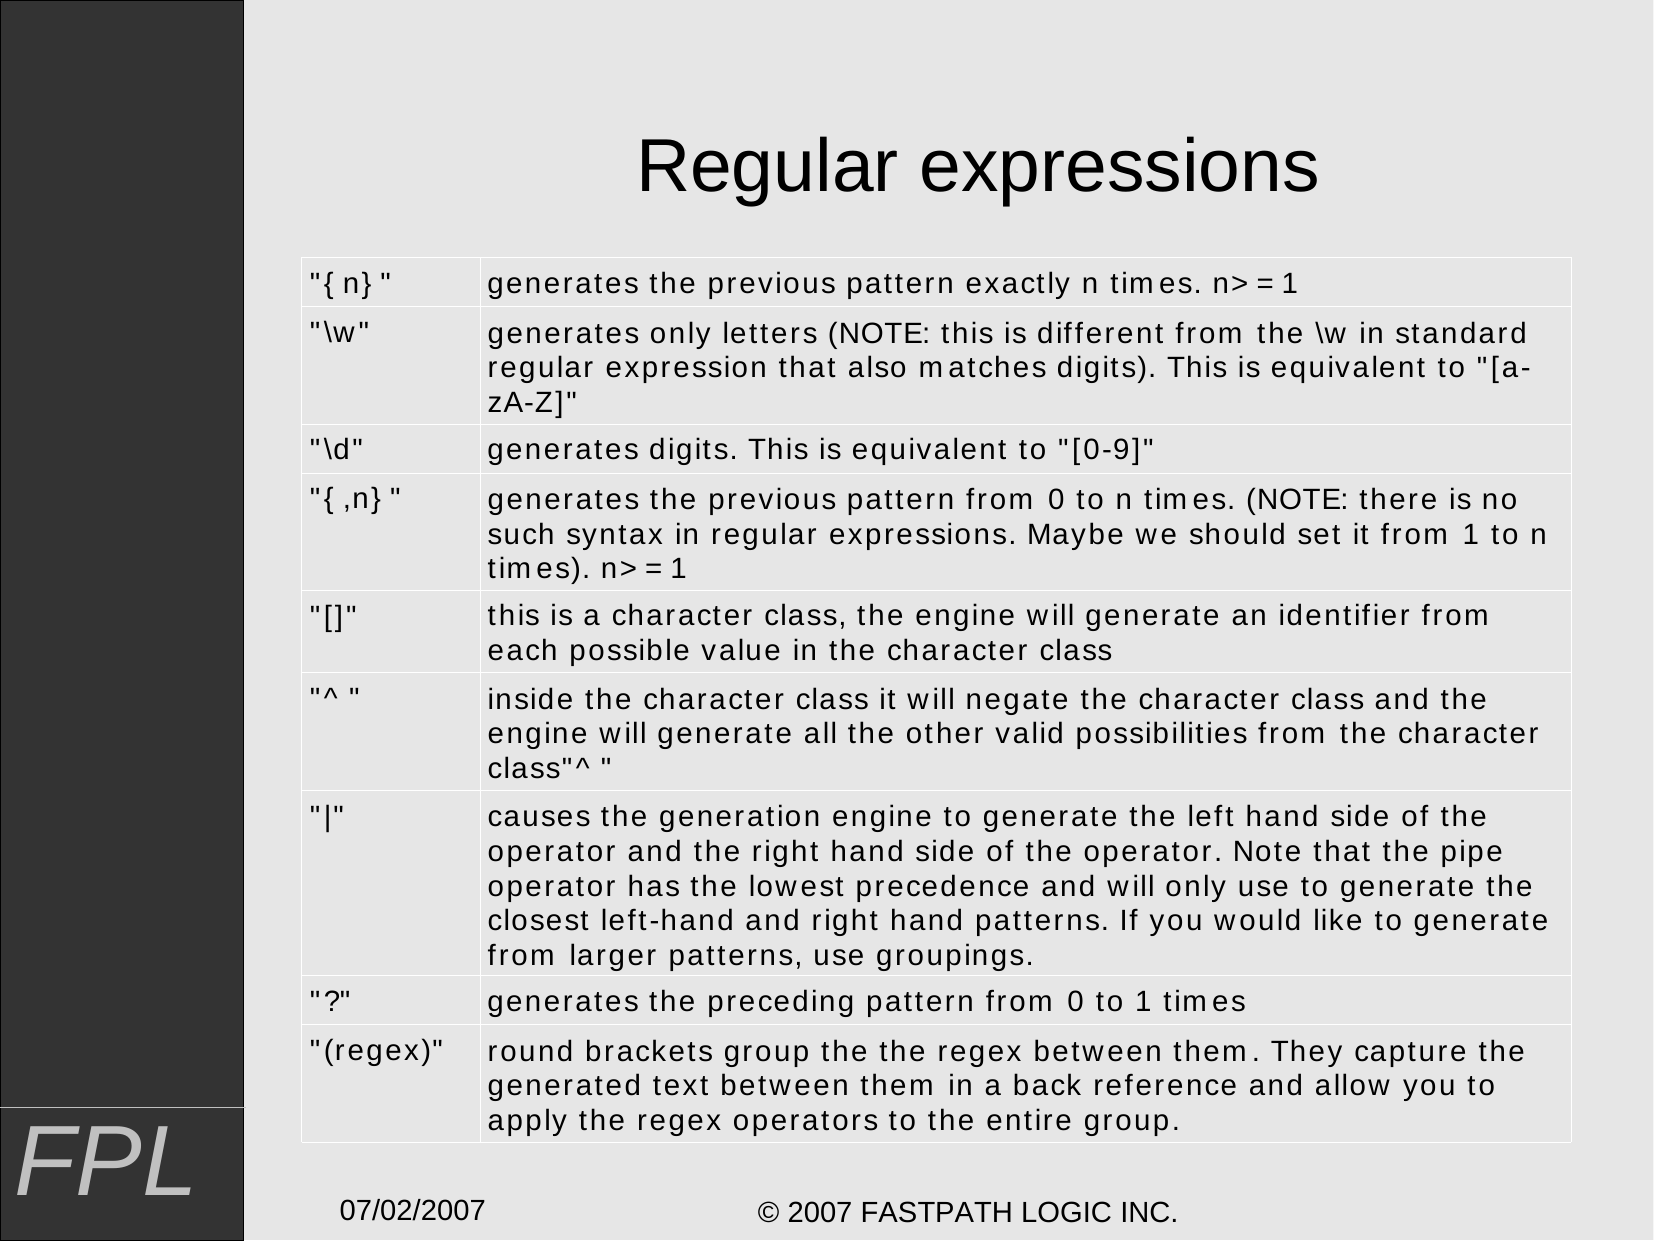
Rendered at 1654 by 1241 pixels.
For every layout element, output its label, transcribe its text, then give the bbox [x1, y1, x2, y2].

title Regular expressions [427, 57, 1530, 255]
chart [300, 255, 1575, 1145]
